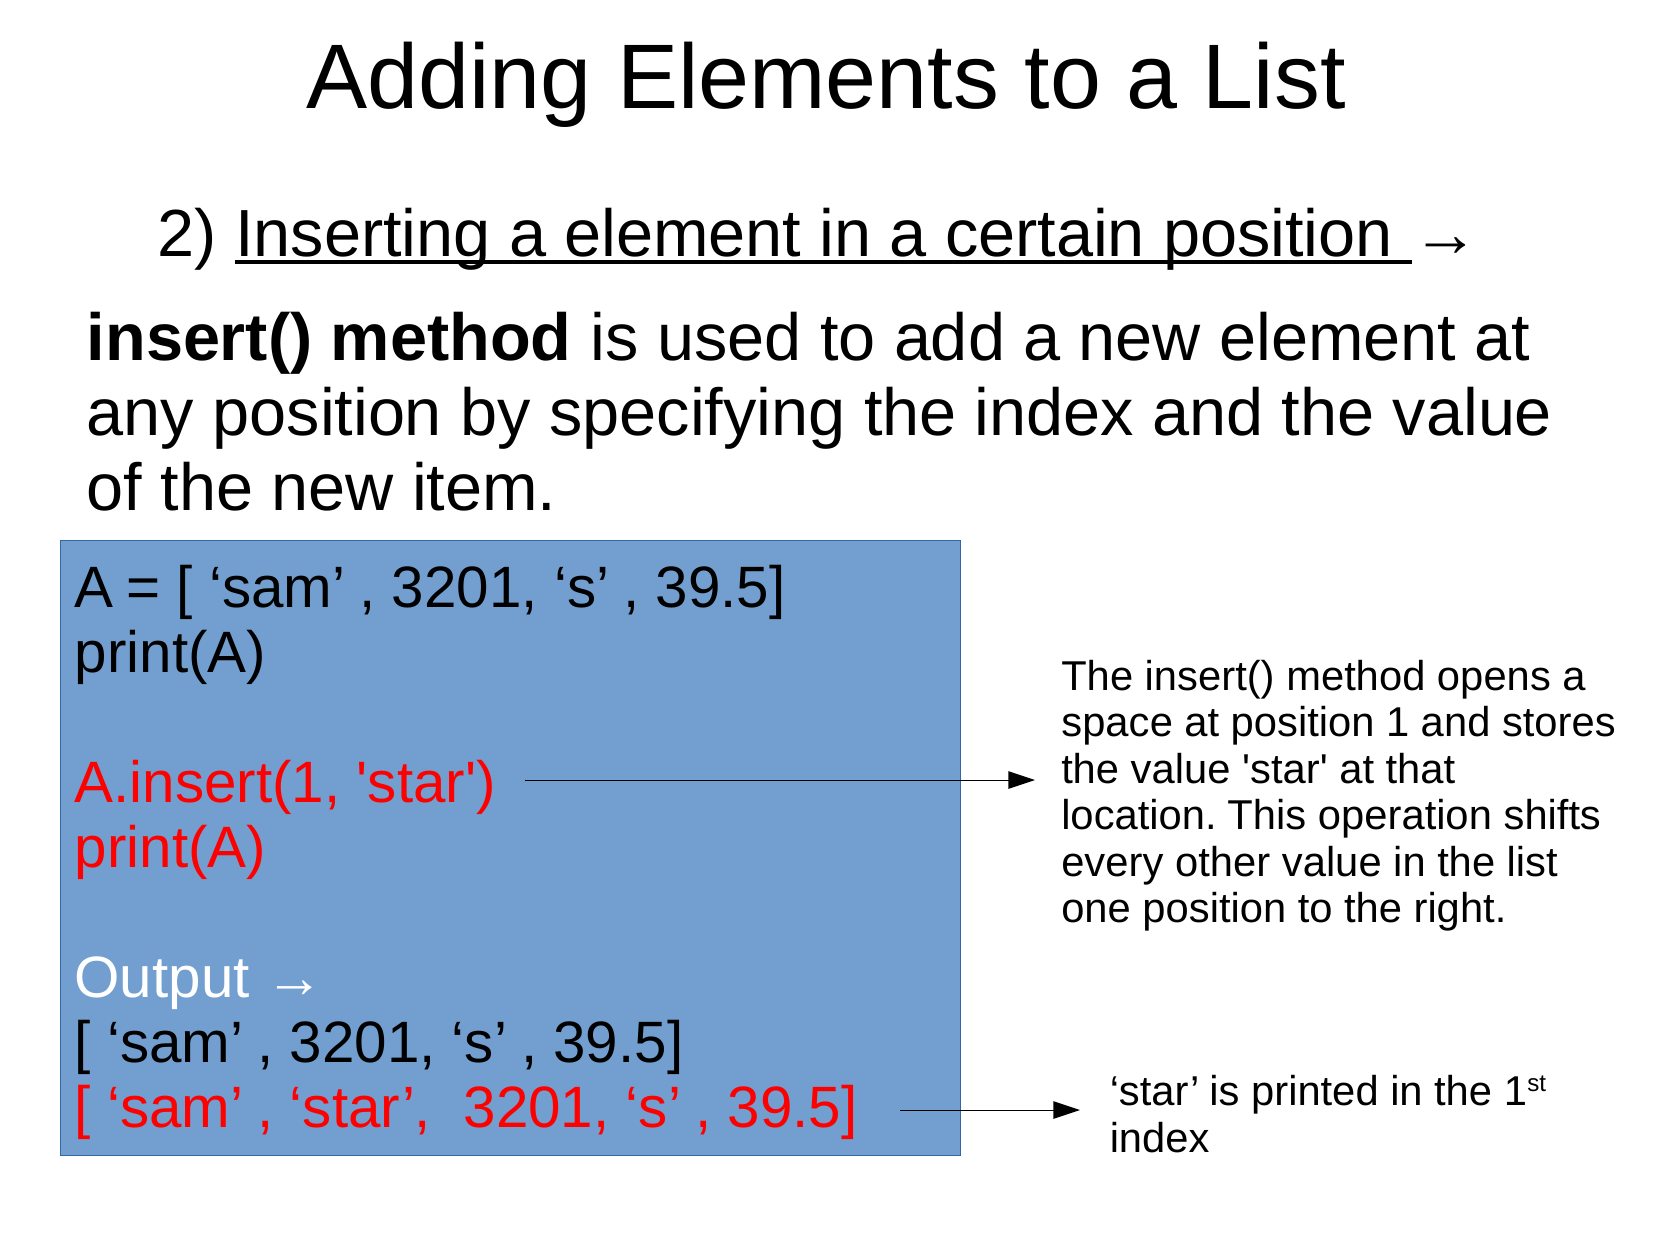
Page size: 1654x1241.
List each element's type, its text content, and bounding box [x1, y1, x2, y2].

text_box The insert() method opens a space at position 1 and stores the value 'star' at that location. This operation shifts every other value in the list one position to the right. [1046, 645, 1636, 991]
title Adding Elements to a List [82, 0, 1571, 181]
list 2) Inserting a element in a certain position → insert() method is used to add a new element at any position by specifying the index and the value of the new item. [86, 195, 1576, 916]
text_box ‘star’ is printed in the 1st index [1095, 1060, 1621, 1171]
text_box A = [ ‘sam’ , 3201, ‘s’ , 39.5] print(A) A.insert(1, 'star') print(A) Output → [ ‘sam’ , 3201, ‘s’ , 39.5] [ ‘sam’ , ‘star’, 3201, ‘s’ , 39.5] [60, 540, 961, 1156]
